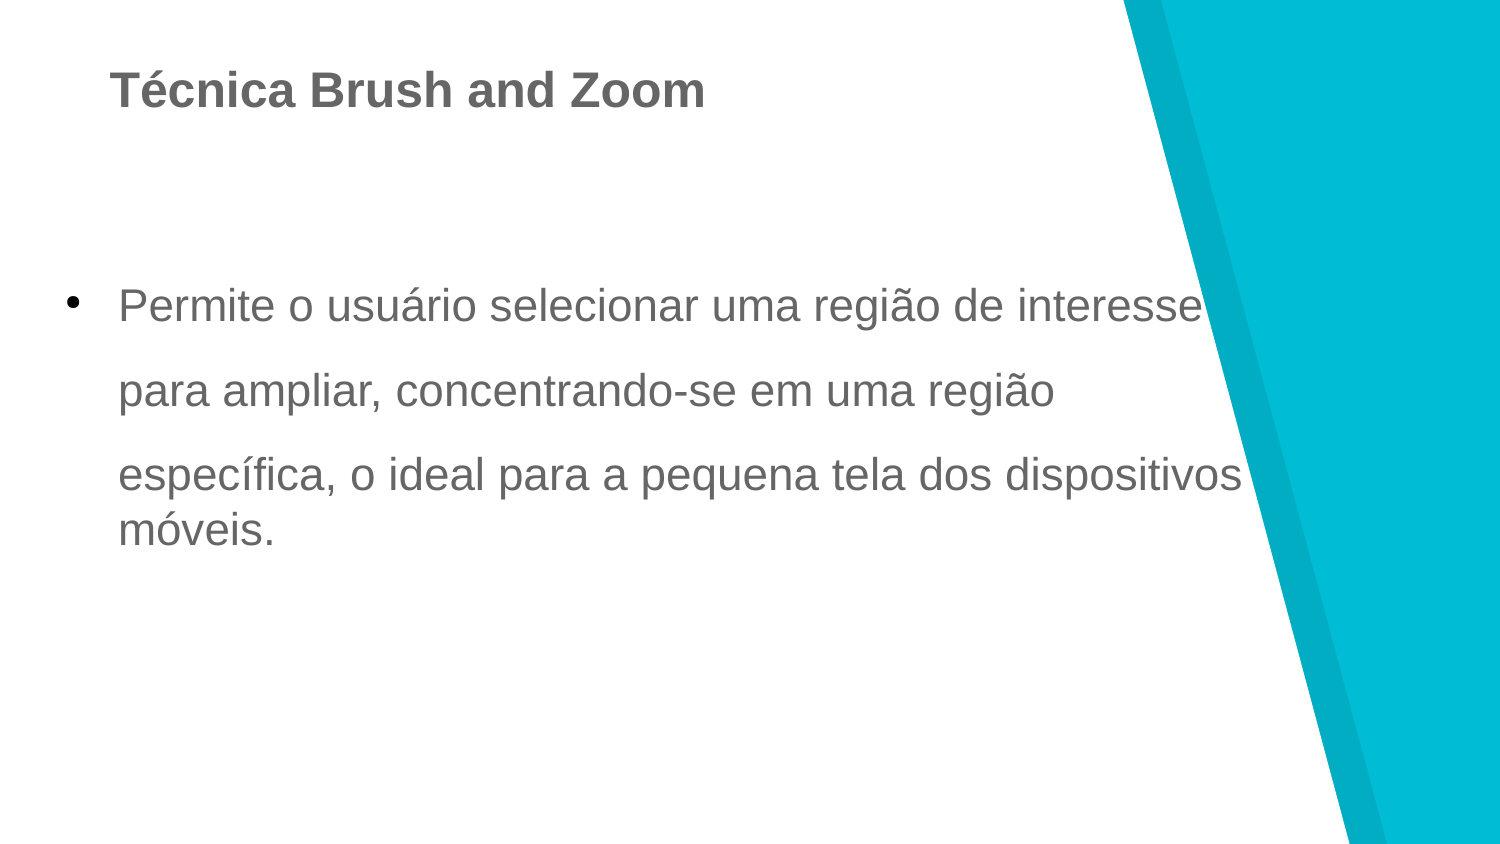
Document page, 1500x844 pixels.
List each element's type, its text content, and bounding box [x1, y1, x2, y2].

subtitle Técnica Brush and Zoom [94, 42, 1394, 106]
list Permite o usuário selecionar uma região de interesse para ampliar, concentrando-se em uma região específica, o ideal para a pequena tela dos dispositivos móveis. [47, 106, 1398, 792]
